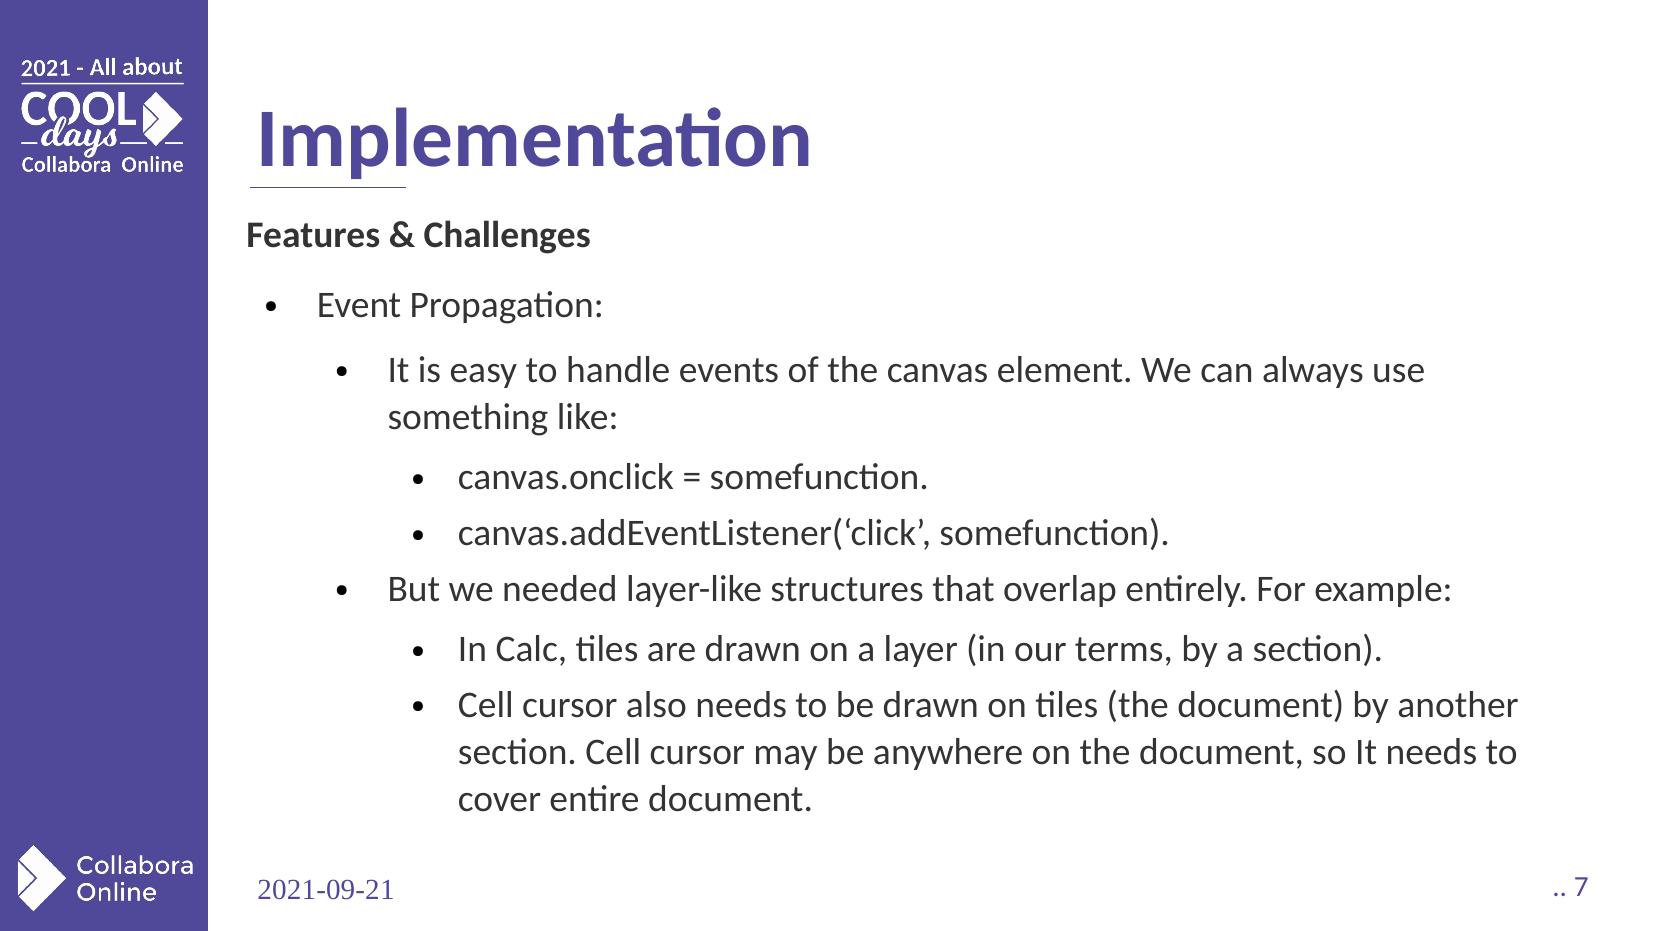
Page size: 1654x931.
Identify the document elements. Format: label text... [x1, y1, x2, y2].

picture [13, 840, 197, 916]
list Features & Challenges Event Propagation: It is easy to handle events of the canvas element. We can always use something like: canvas.onclick = somefunction. canvas.addEventListener(‘click’, somefunction). But we needed layer-like structures that overlap entirely. For example: In Calc, tiles are drawn on a layer (in our terms, by a section). Cell cursor also needs to be drawn on tiles (the document) by another section. Cell cursor may be anywhere on the document, so It needs to cover entire document. [246, 210, 1565, 832]
title Implementation [256, 56, 1654, 188]
picture [21, 57, 184, 172]
